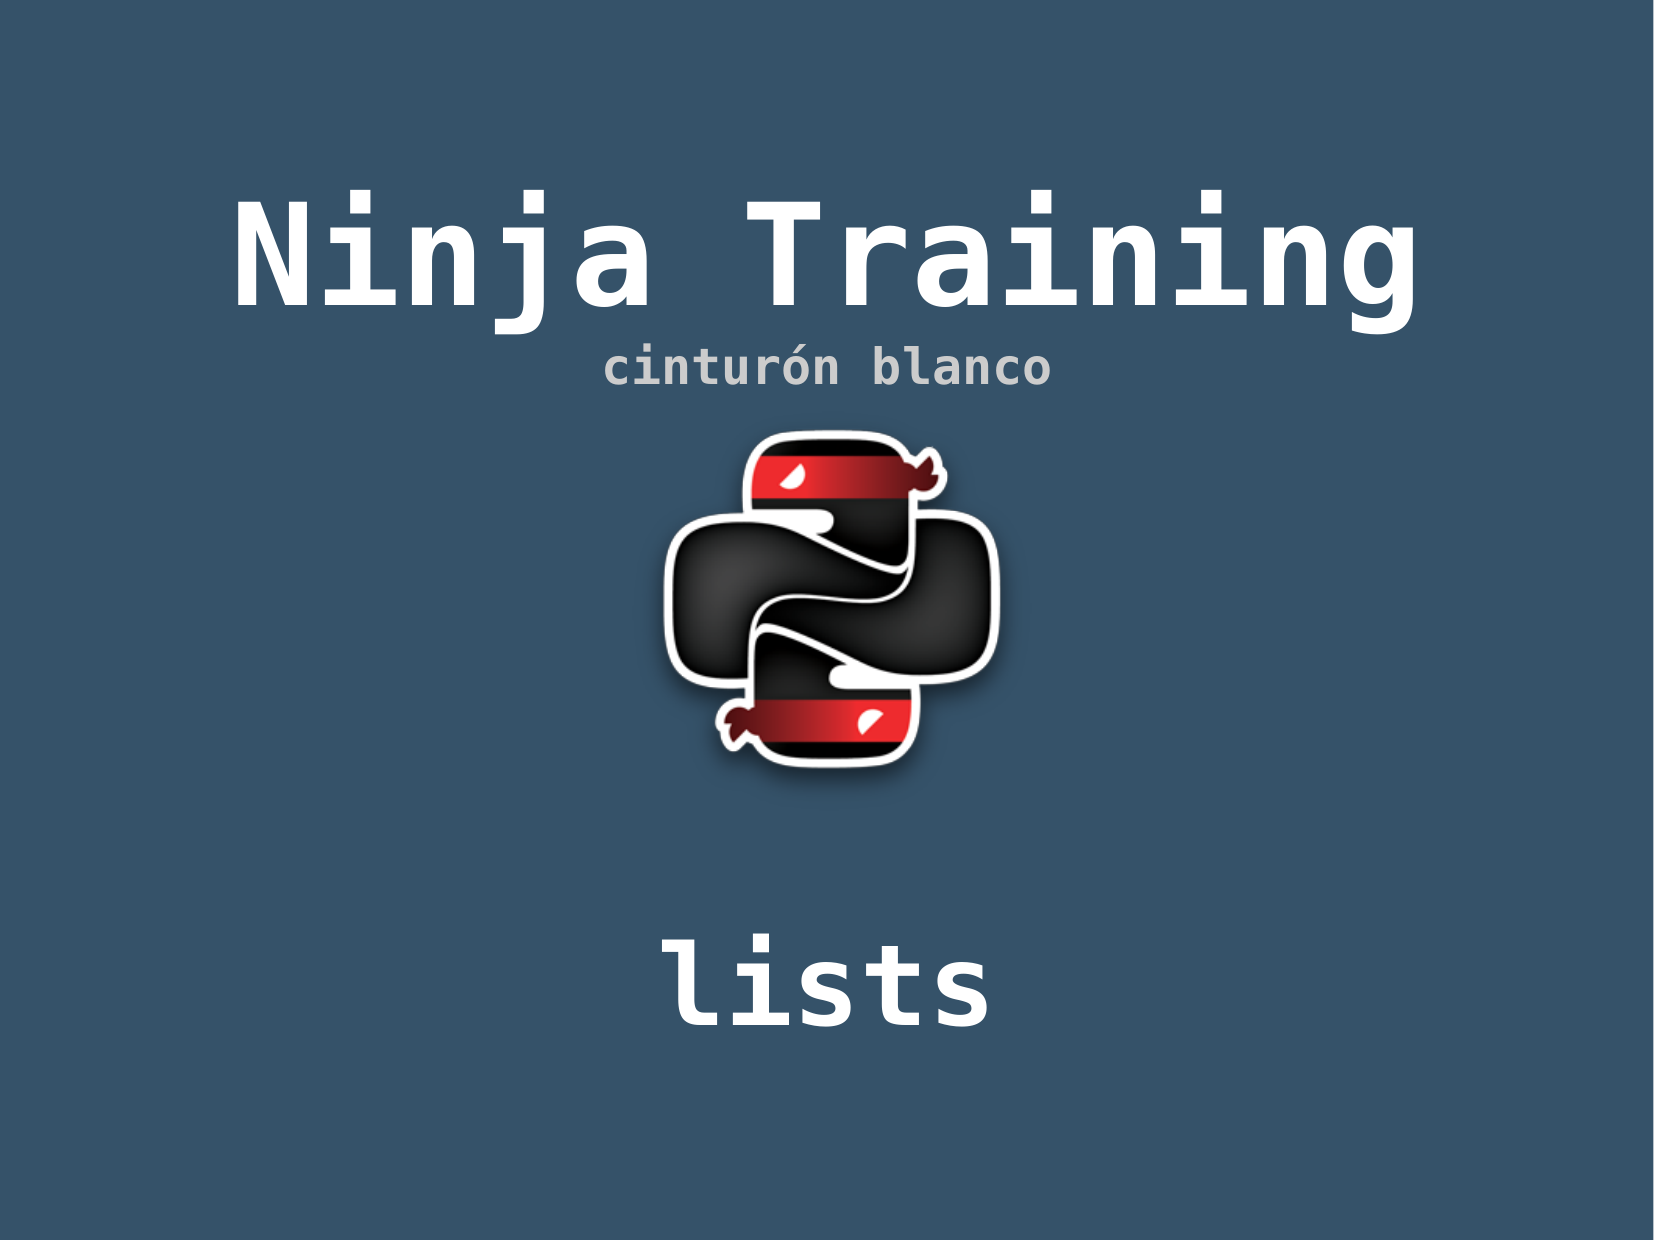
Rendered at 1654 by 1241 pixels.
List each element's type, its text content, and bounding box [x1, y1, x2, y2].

subtitle Ninja Training cinturón blanco lists [82, 9, 1571, 1216]
picture [632, 411, 1032, 812]
